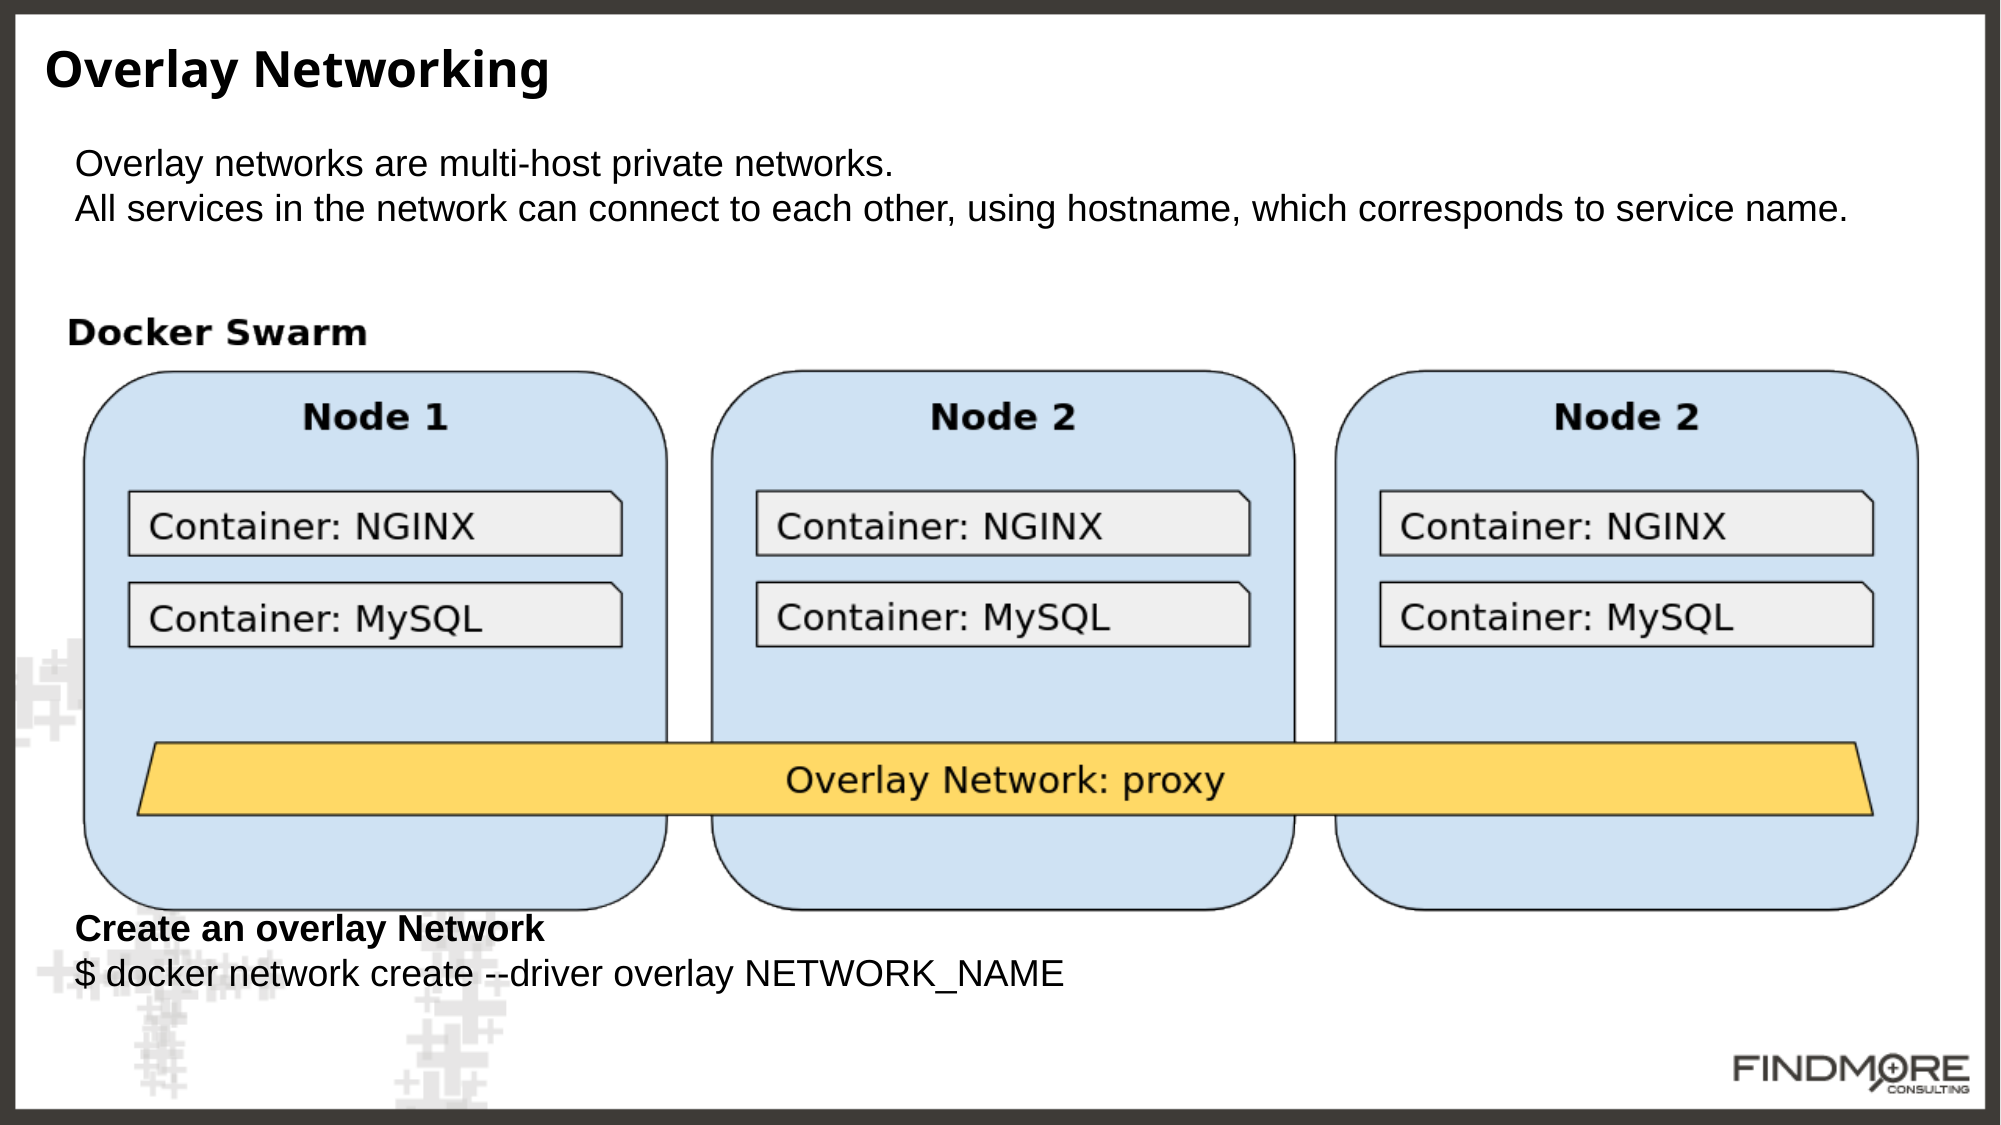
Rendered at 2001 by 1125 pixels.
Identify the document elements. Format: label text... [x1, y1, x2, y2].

text_box Overlay Networking [29, 30, 1950, 124]
picture [0, 0, 2001, 1125]
text_box Overlay networks are multi-host private networks. All services in the network can connect to each other, using hostname, which corresponds to service name. Create an overlay Network $ docker network create --driver overlay NETWORK_NAME [59, 123, 1950, 1097]
